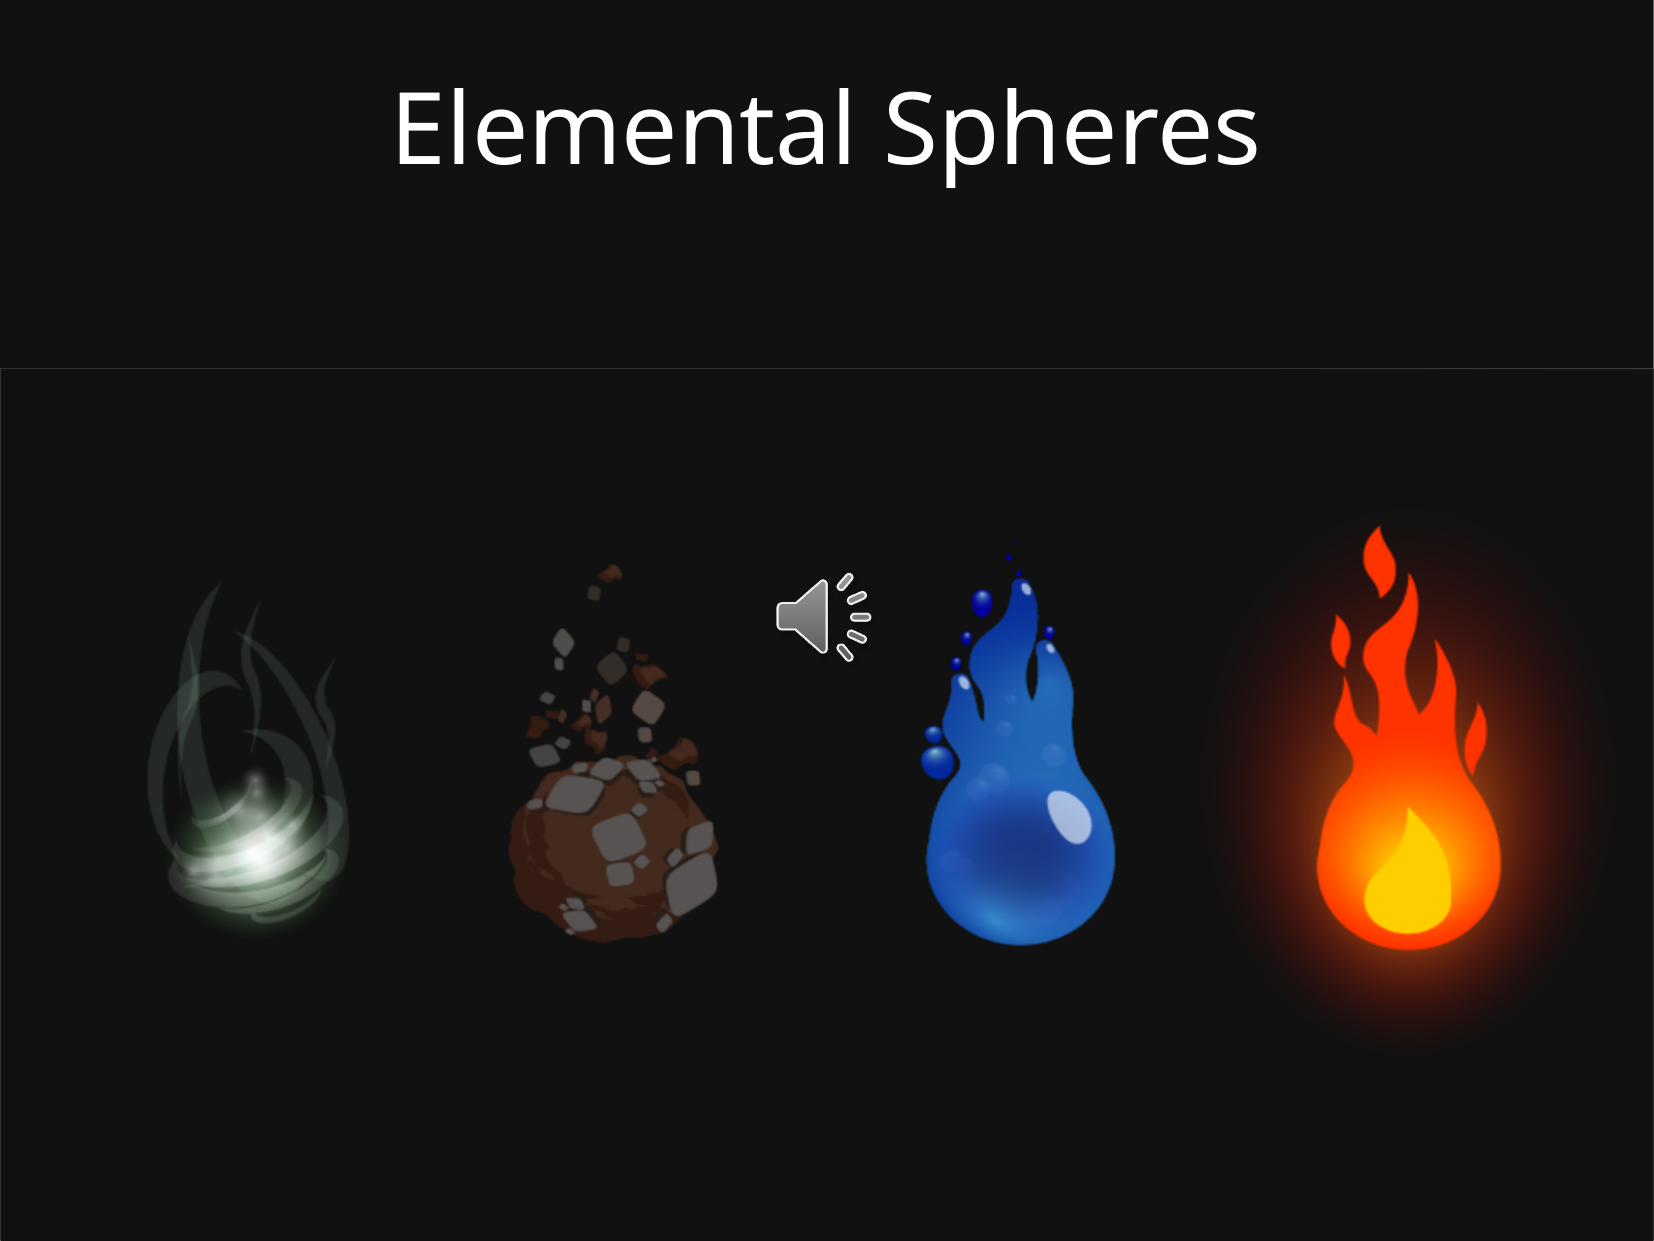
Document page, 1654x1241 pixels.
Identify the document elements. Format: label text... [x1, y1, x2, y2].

picture [0, 367, 1654, 1241]
title Elemental Spheres [82, 49, 1571, 368]
